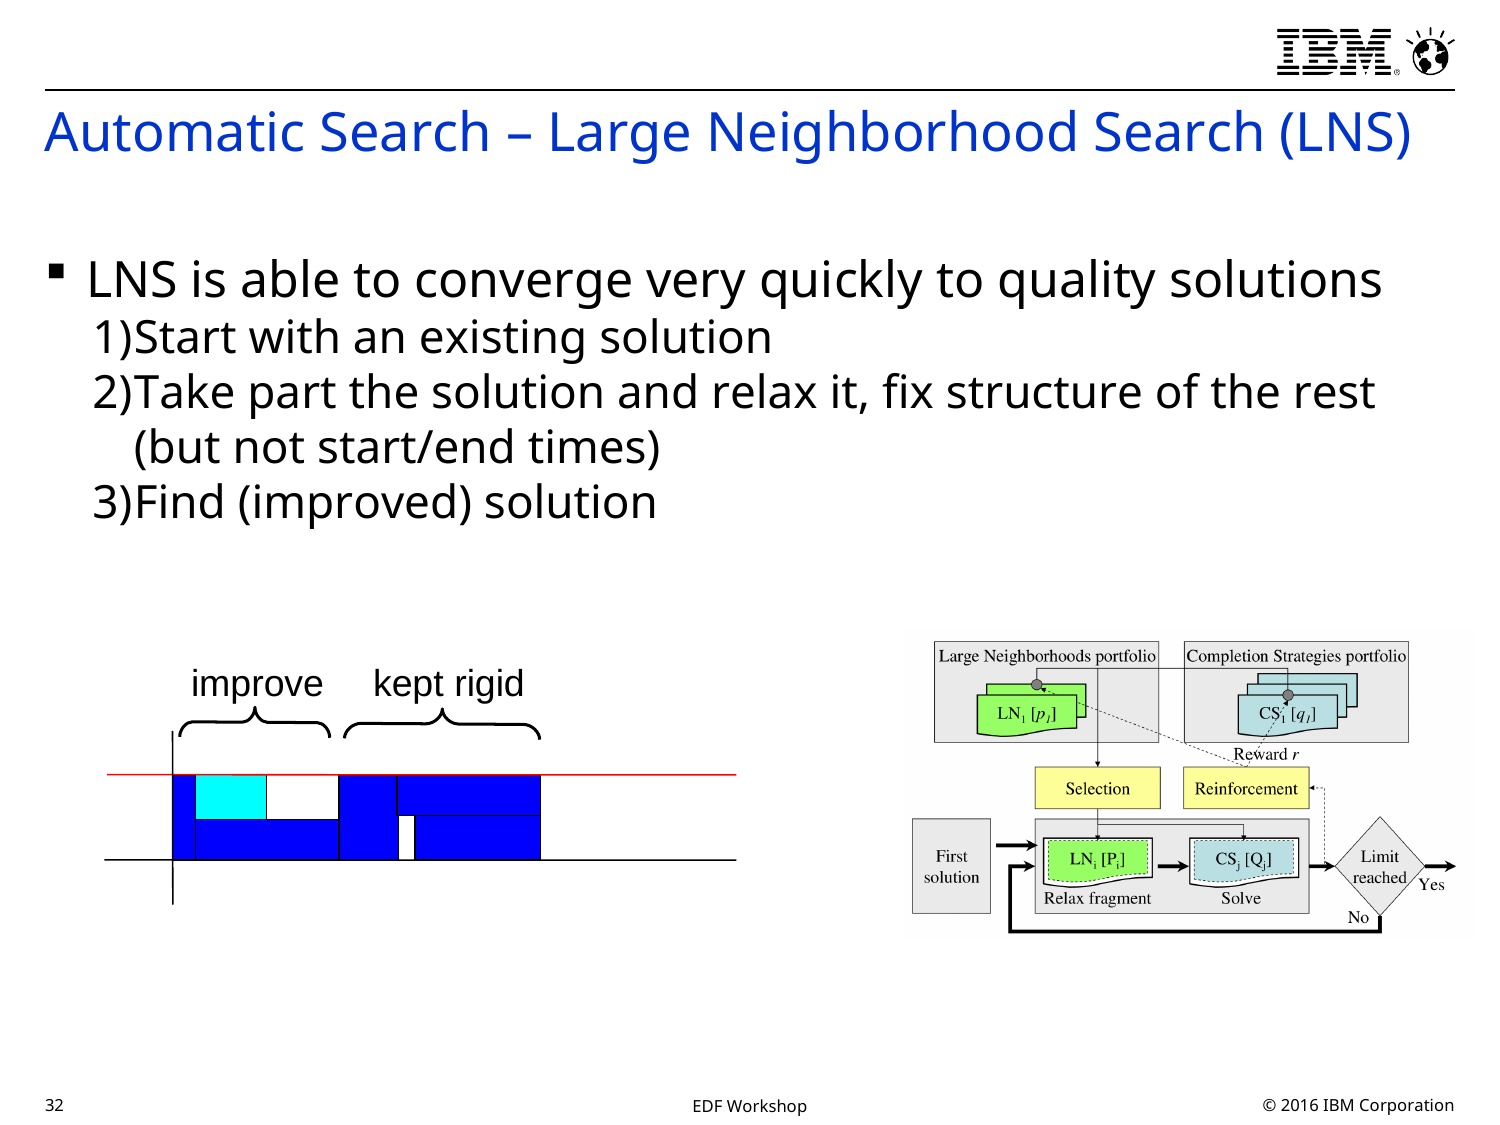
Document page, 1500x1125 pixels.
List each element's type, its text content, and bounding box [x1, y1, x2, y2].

list LNS is able to converge very quickly to quality solutions Start with an existing solution Take part the solution and relax it, fix structure of the rest (but not start/end times) Find (improved) solution [29, 239, 1455, 1066]
text_box kept rigid [358, 651, 540, 712]
picture [1260, 10, 1468, 90]
title Automatic Search – Large Neighborhood Search (LNS) [29, 97, 1455, 203]
text_box improve [176, 651, 339, 712]
text_box [174, 776, 540, 859]
picture [903, 630, 1474, 940]
